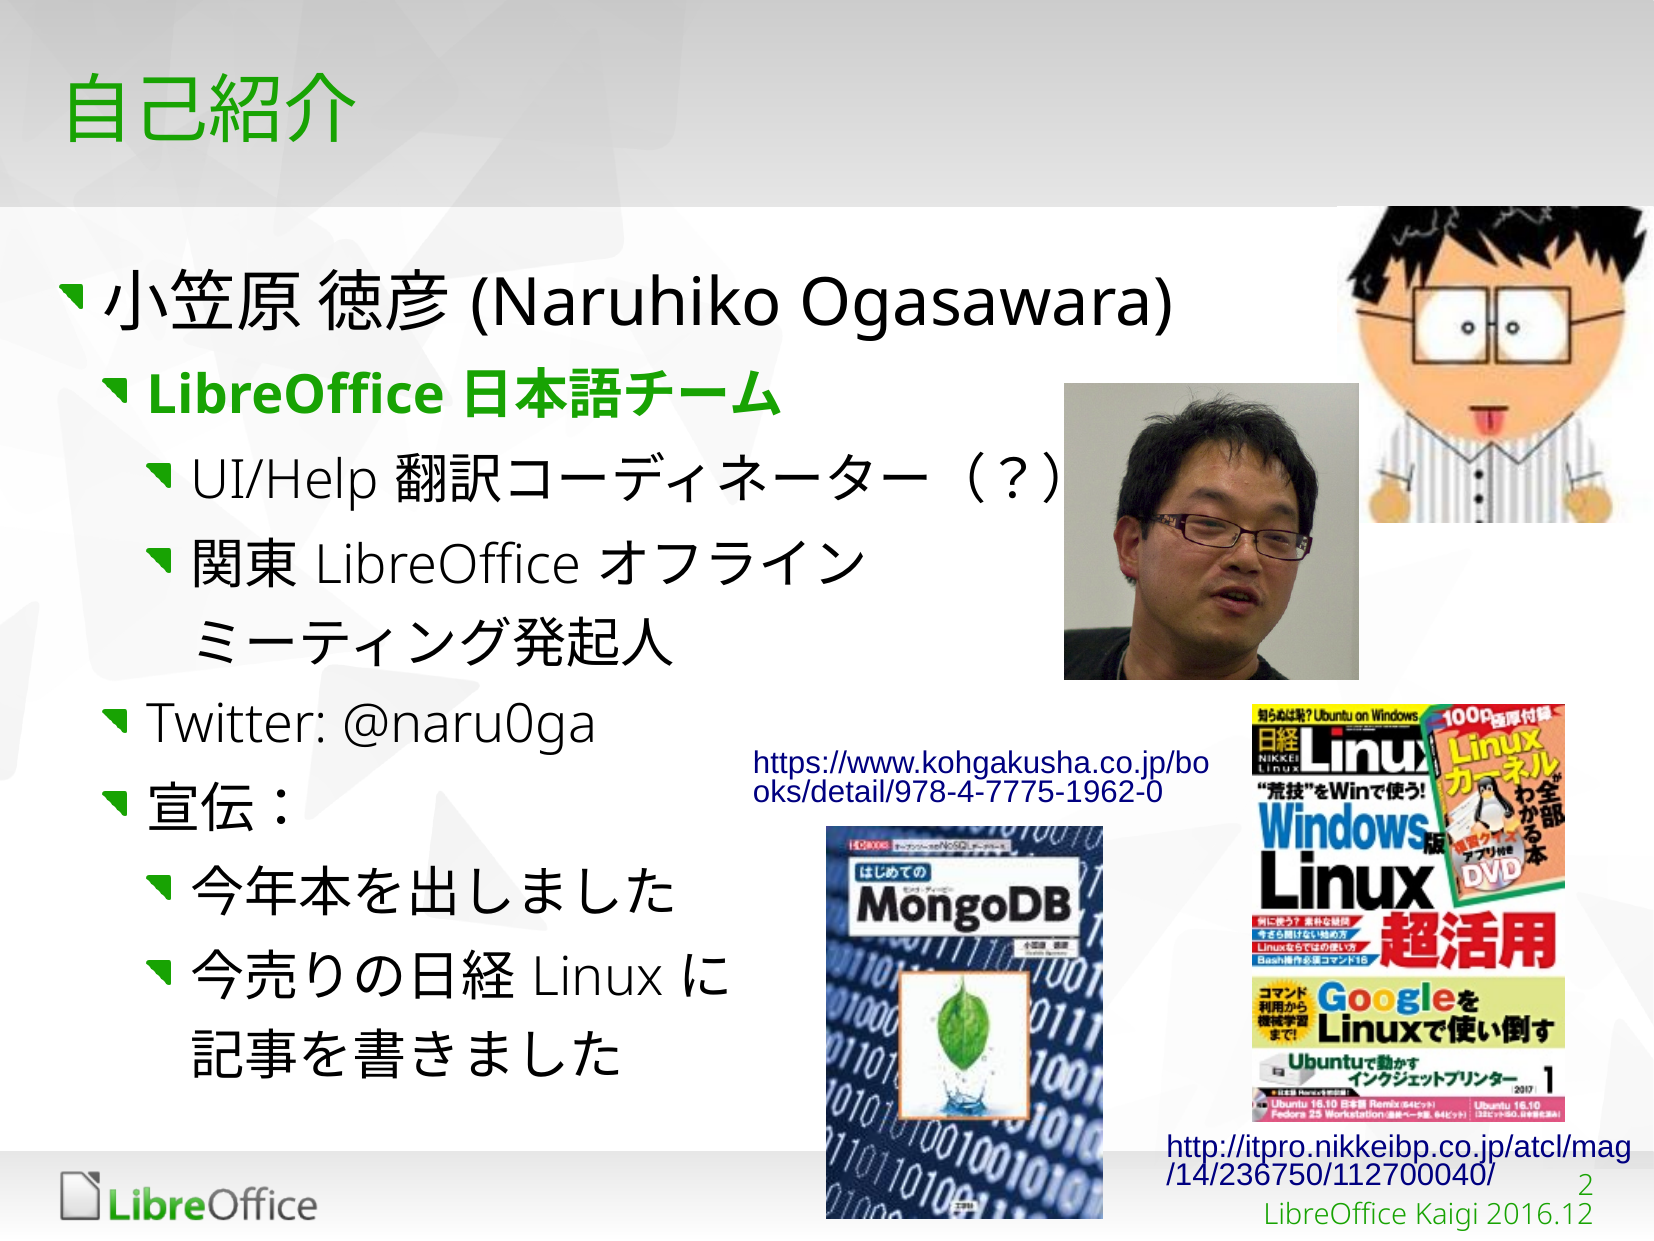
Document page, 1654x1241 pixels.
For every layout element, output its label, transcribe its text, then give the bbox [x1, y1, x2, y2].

text_box https://www.kohgakusha.co.jp/books/detail/978-4-7775-1962-0 [738, 738, 1241, 857]
picture [826, 548, 1654, 1219]
text_box http://itpro.nikkeibp.co.jp/atcl/mag/14/236750/112700040/ [1151, 1122, 1654, 1241]
list 小笠原 徳彦(Naruhiko Ogasawara) LibreOffice日本語チーム UI/Help翻訳コーディネーター（？） 関東LibreOfficeオフライン ミーティング発起人 Twitter: @naru0ga 宣伝： 今年本を出しました 今売りの日経Linuxに 記事を書きました [59, 248, 1595, 1113]
picture [41, 1152, 337, 1240]
title 自己紹介 [59, 29, 1595, 178]
picture [1064, 206, 1654, 680]
picture [0, 0, 783, 931]
